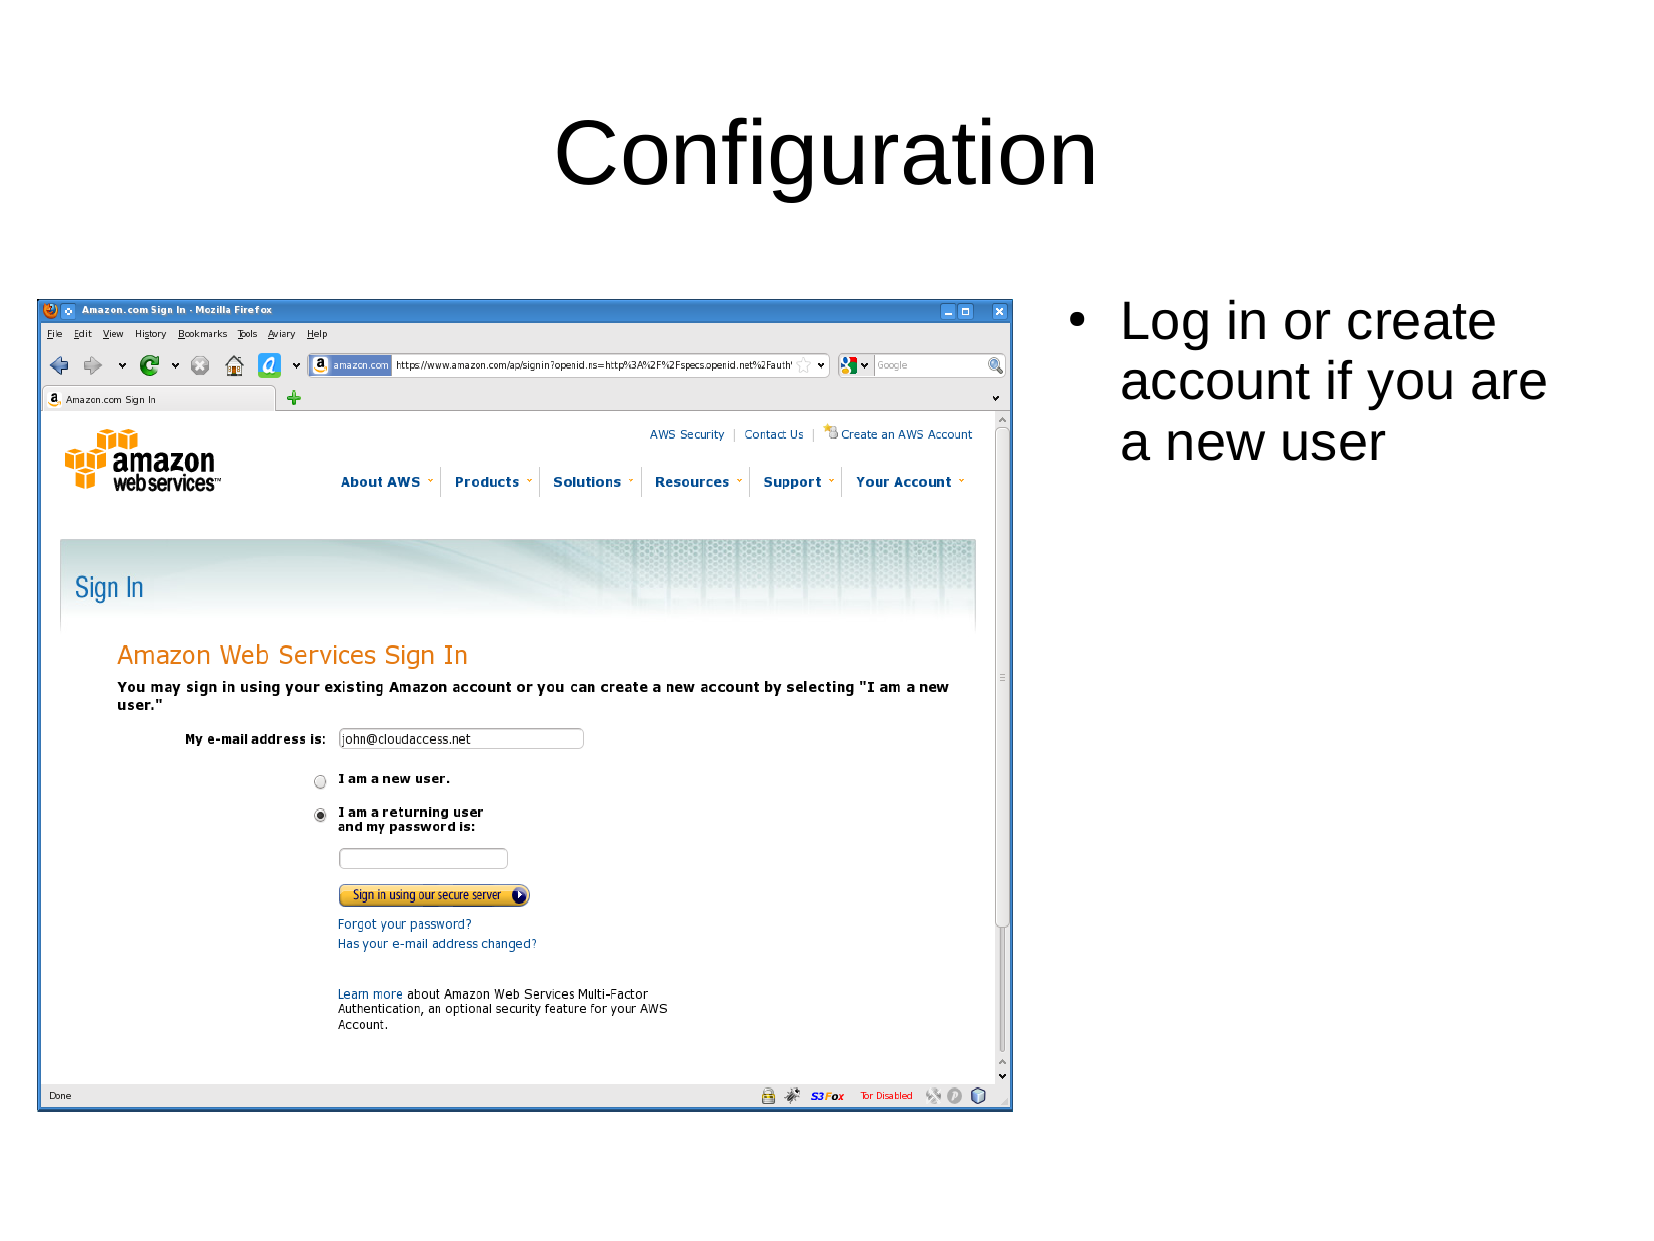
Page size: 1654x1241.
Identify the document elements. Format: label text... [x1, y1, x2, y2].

picture [37, 299, 1013, 1112]
title Configuration [82, 49, 1571, 257]
list Log in or create account if you are a new user [1050, 290, 1572, 1109]
